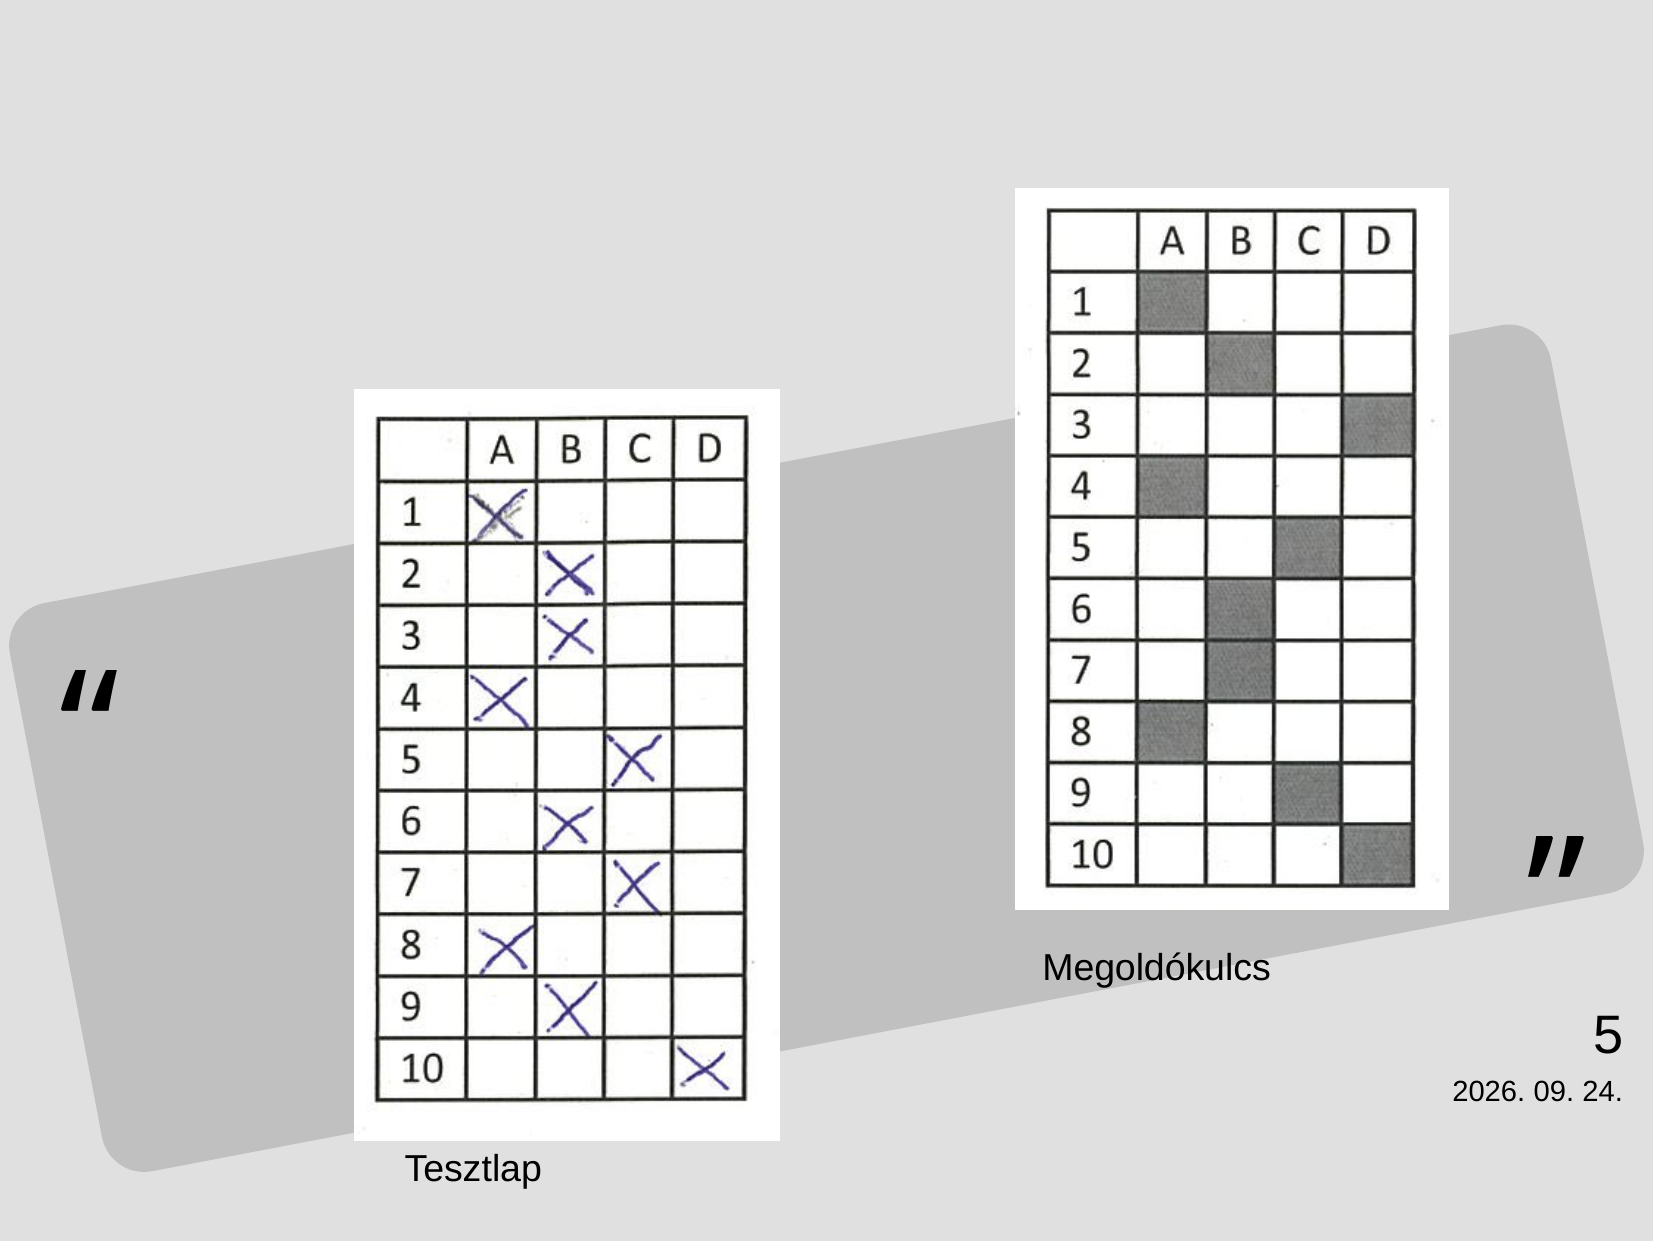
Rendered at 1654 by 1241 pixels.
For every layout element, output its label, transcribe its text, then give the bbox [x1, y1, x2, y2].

picture [354, 389, 780, 1141]
text_box Tesztlap [389, 1140, 733, 1198]
text_box Megoldókulcs [1027, 939, 1371, 997]
picture [1015, 188, 1449, 910]
